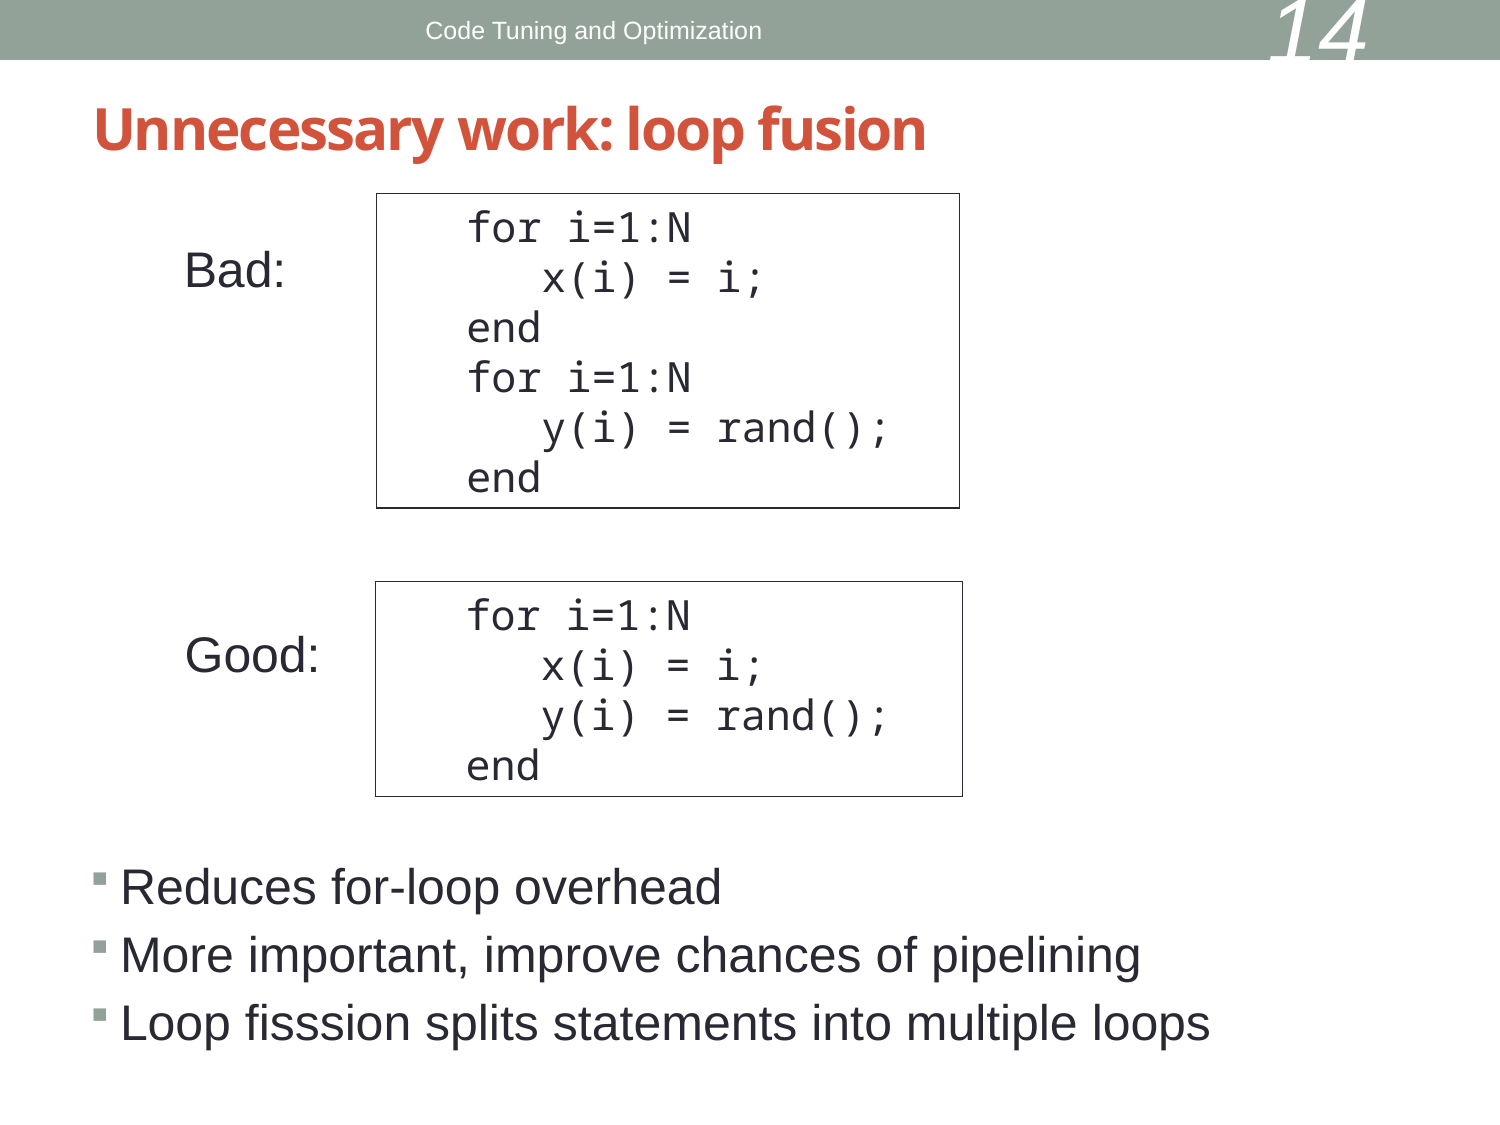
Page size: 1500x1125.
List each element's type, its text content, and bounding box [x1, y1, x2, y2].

footer Code Tuning and Optimization [410, 3, 1086, 57]
text_box for i=1:N x(i) = i; y(i) = rand(); end [375, 581, 963, 797]
text_box for i=1:N x(i) = i; end for i=1:N y(i) = rand(); end [376, 193, 960, 508]
slide_number <number> [1252, 0, 1428, 54]
title Unnecessary work: loop fusion [77, 66, 1393, 184]
list Bad: Good: Reduces for-loop overhead More important, improve chances of pipelining Loop fisssion splits statements into multiple loops [75, 184, 1426, 1058]
